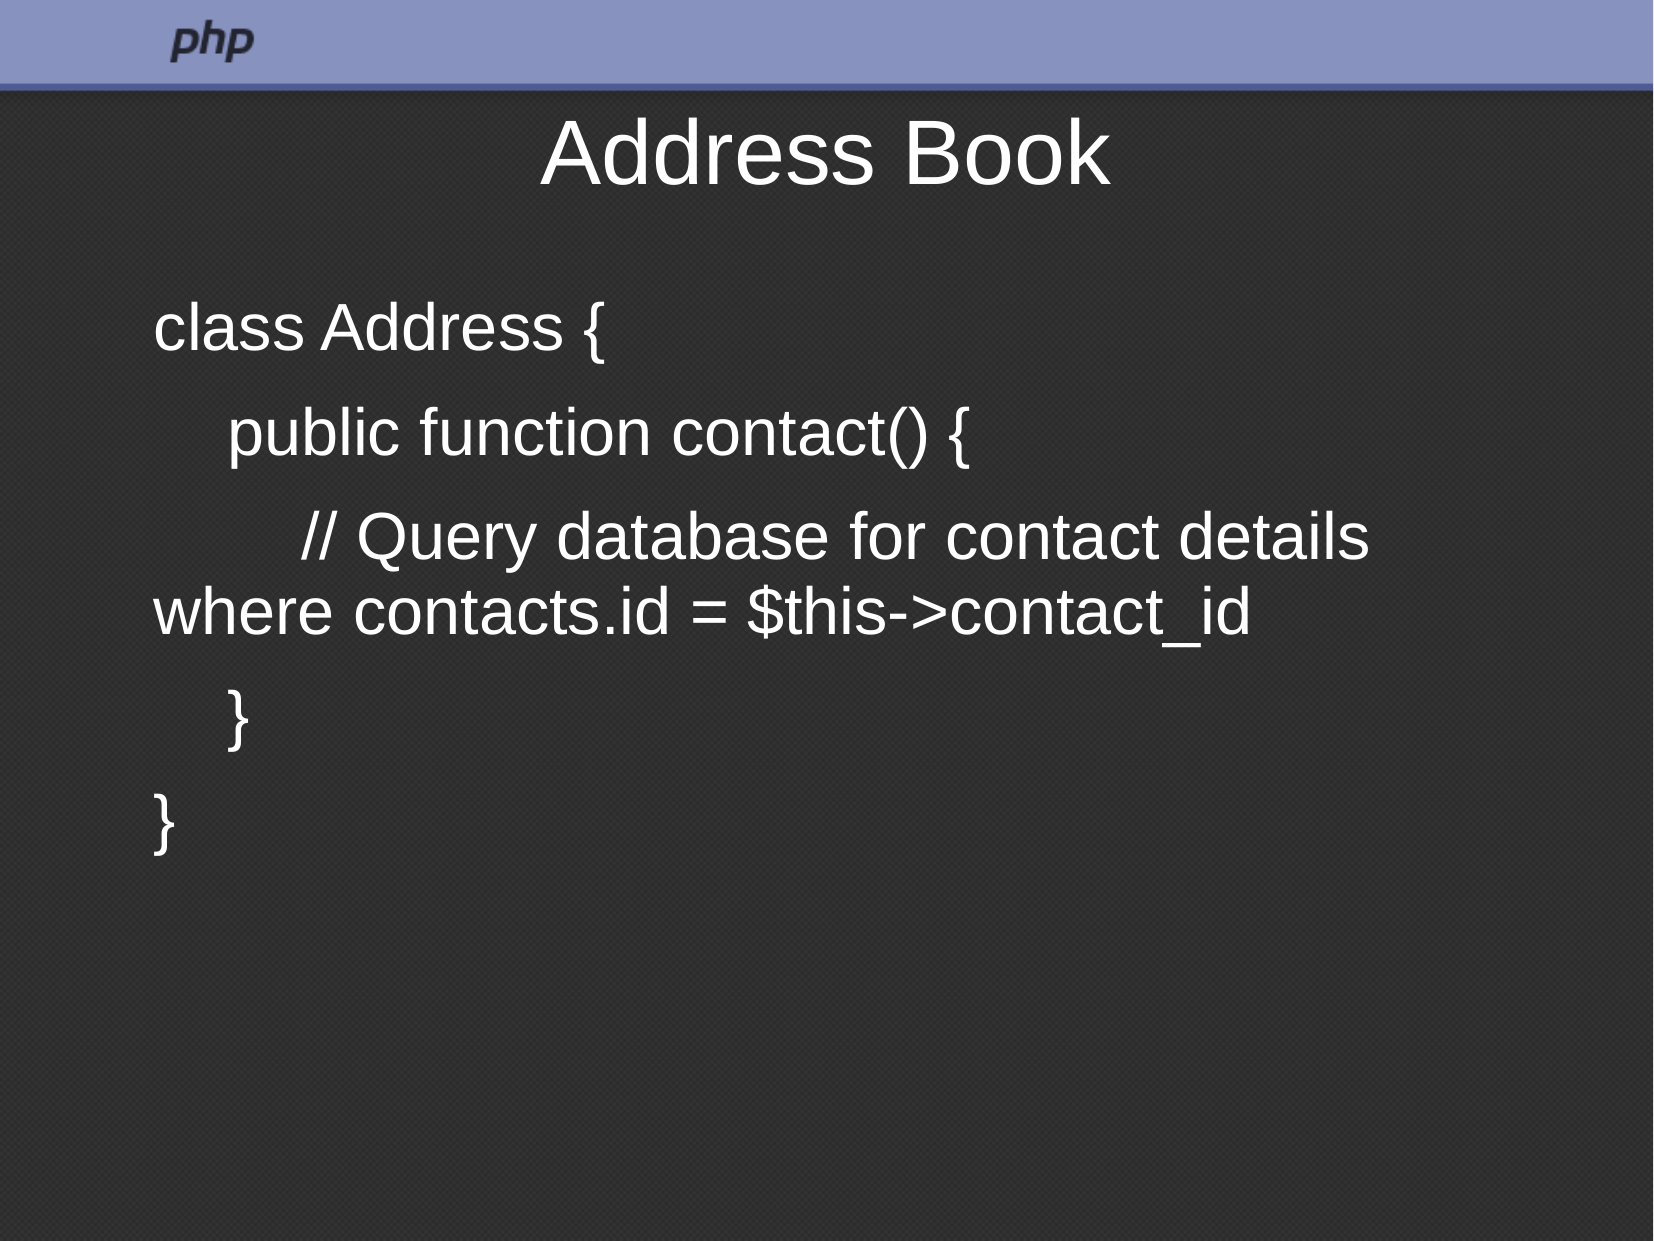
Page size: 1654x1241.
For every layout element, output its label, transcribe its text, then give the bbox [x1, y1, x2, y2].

list class Address { public function contact() { // Query database for contact details where contacts.id = $this->contact_id } } [82, 290, 1571, 1010]
picture [0, 0, 1654, 1241]
title Address Book [82, 49, 1571, 257]
